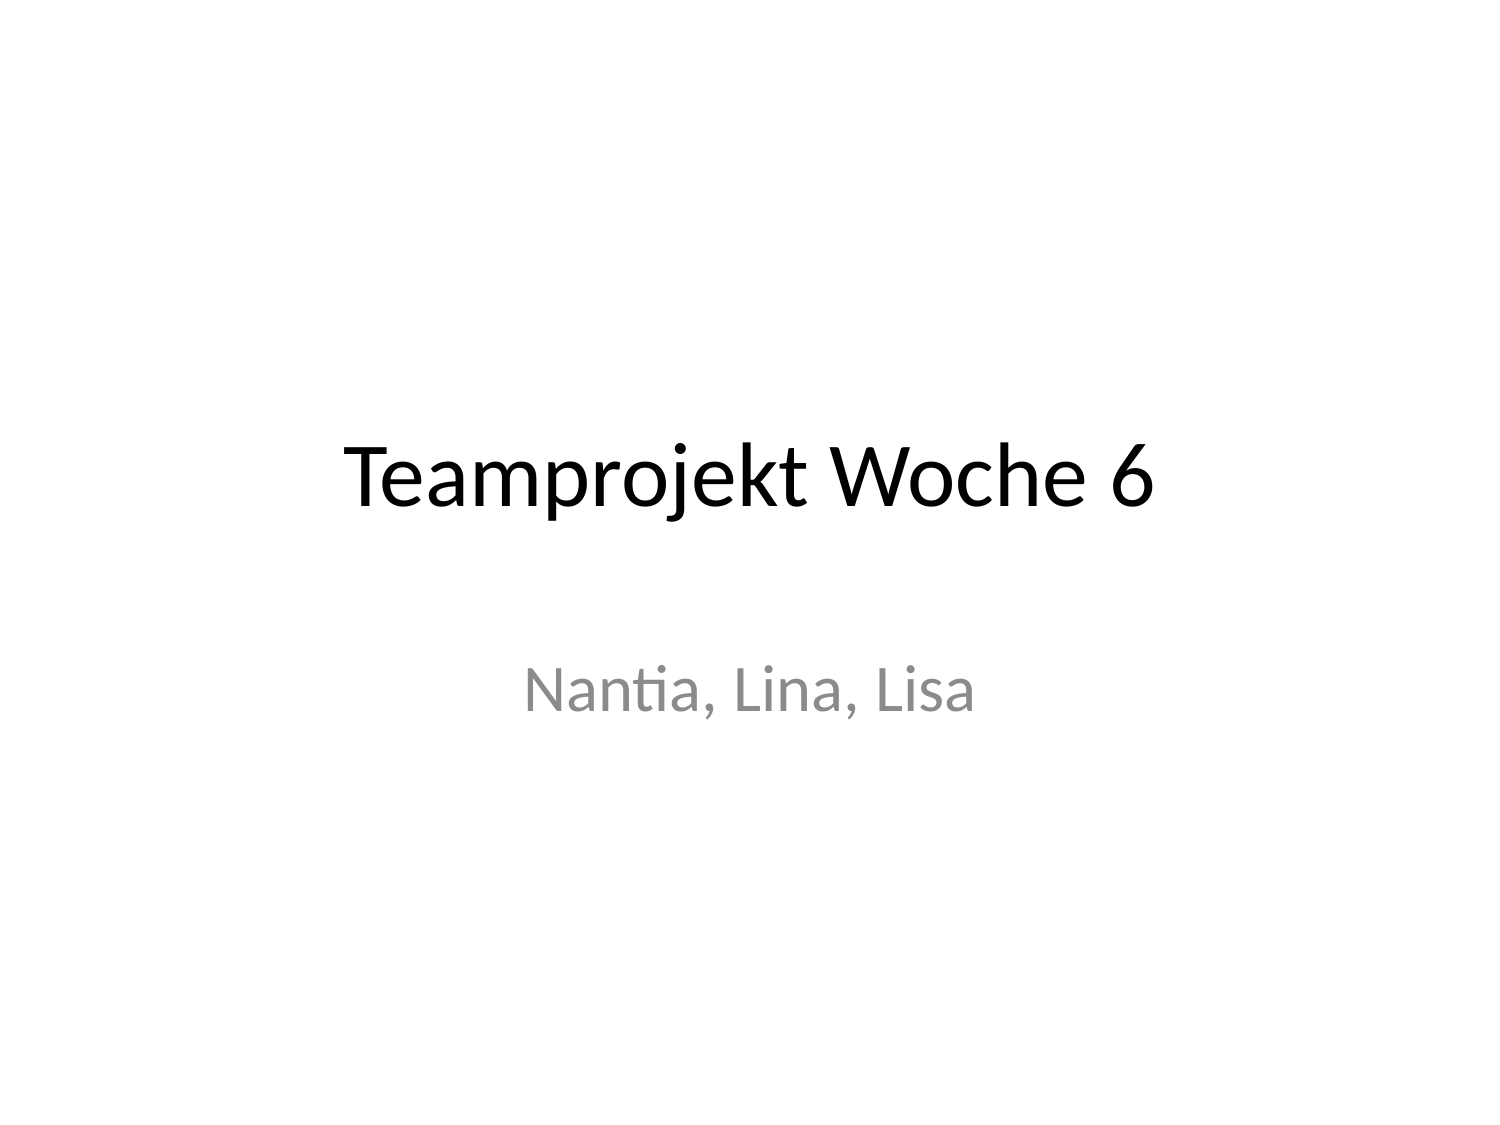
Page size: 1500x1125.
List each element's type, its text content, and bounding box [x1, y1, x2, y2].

title Teamprojekt Woche 6 [112, 349, 1388, 591]
subtitle Nantia, Lina, Lisa [225, 637, 1275, 925]
